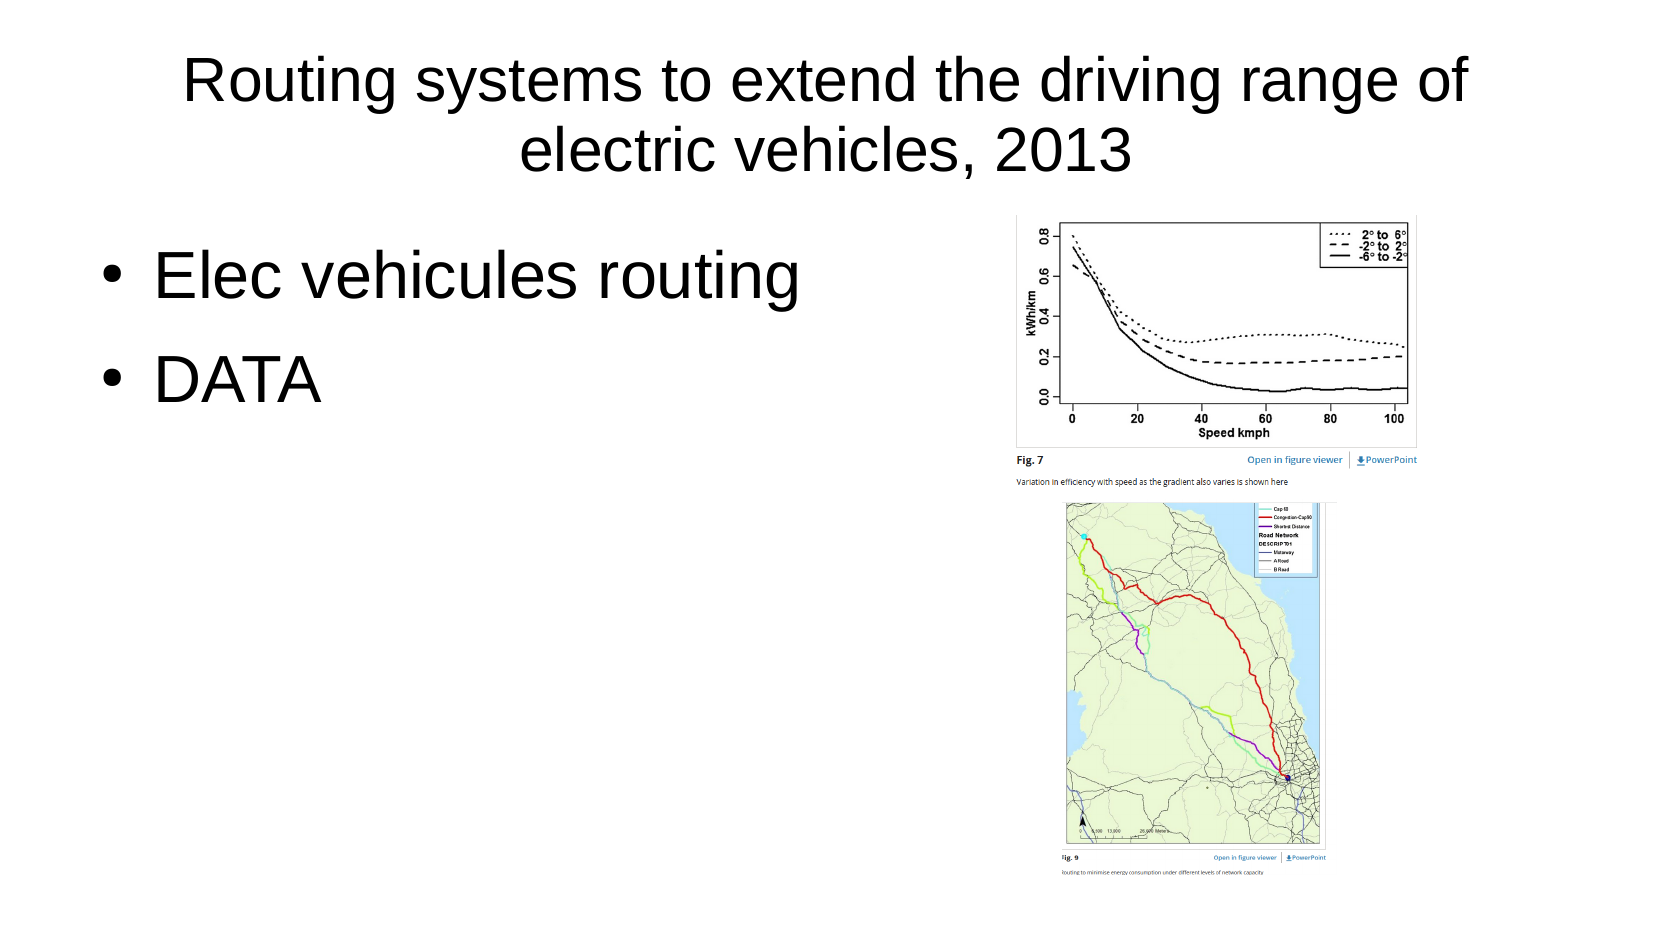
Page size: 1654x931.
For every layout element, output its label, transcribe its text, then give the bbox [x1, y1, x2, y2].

list Elec vehicules routing DATA [82, 237, 809, 737]
picture [1013, 215, 1418, 493]
picture [1062, 499, 1337, 875]
title Routing systems to extend the driving range of electric vehicles, 2013 [82, 37, 1571, 193]
